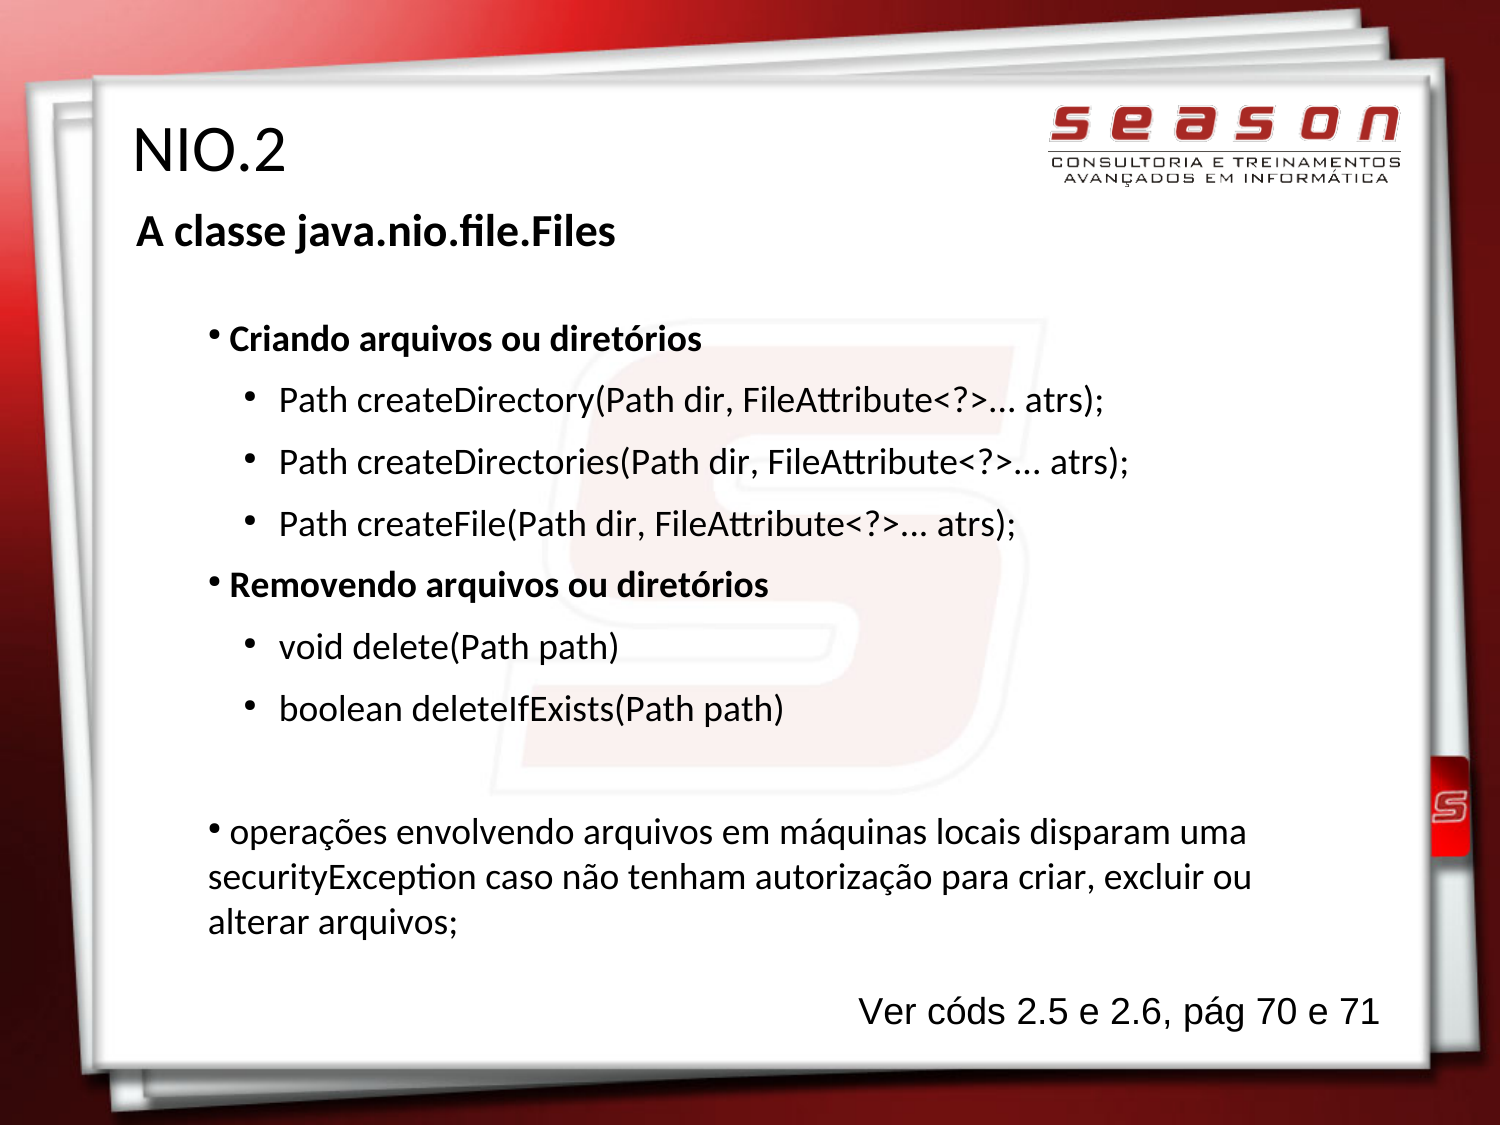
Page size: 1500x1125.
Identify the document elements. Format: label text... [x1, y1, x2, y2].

text_box Criando arquivos ou diretórios Path createDirectory(Path dir, FileAttribute<?>... atrs); Path createDirectories(Path dir, FileAttribute<?>... atrs); Path createFile(Path dir, FileAttribute<?>... atrs); Removendo arquivos ou diretórios void delete(Path path) boolean deleteIfExists(Path path) operações envolvendo arquivos em máquinas locais disparam uma securityException caso não tenham autorização para criar, excluir ou alterar arquivos; [207, 291, 1328, 965]
title NIO.2 [118, 33, 1394, 257]
text_box A classe java.nio.file.Files [119, 200, 1240, 256]
text_box Ver códs 2.5 e 2.6, pág 70 e 71 [708, 979, 1396, 1040]
picture [0, 0, 1500, 1125]
